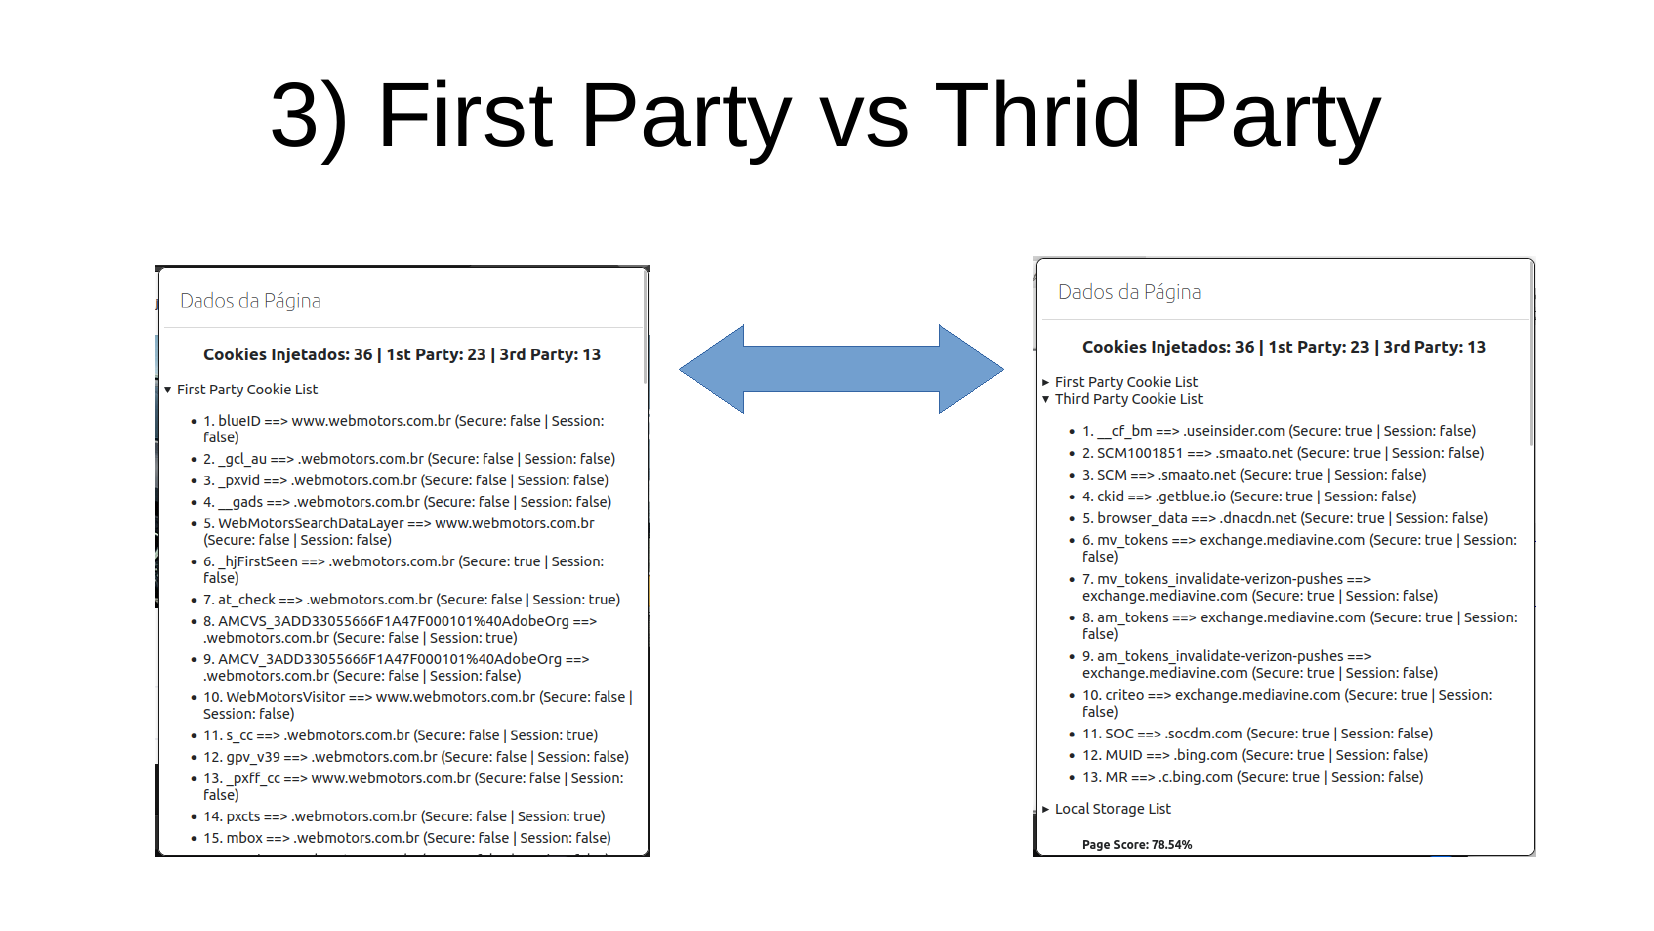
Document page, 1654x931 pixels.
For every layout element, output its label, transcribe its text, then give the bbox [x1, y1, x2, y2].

title 3) First Party vs Thrid Party [82, 37, 1571, 193]
text_box [679, 324, 1004, 414]
picture [155, 265, 650, 857]
picture [1033, 256, 1536, 857]
